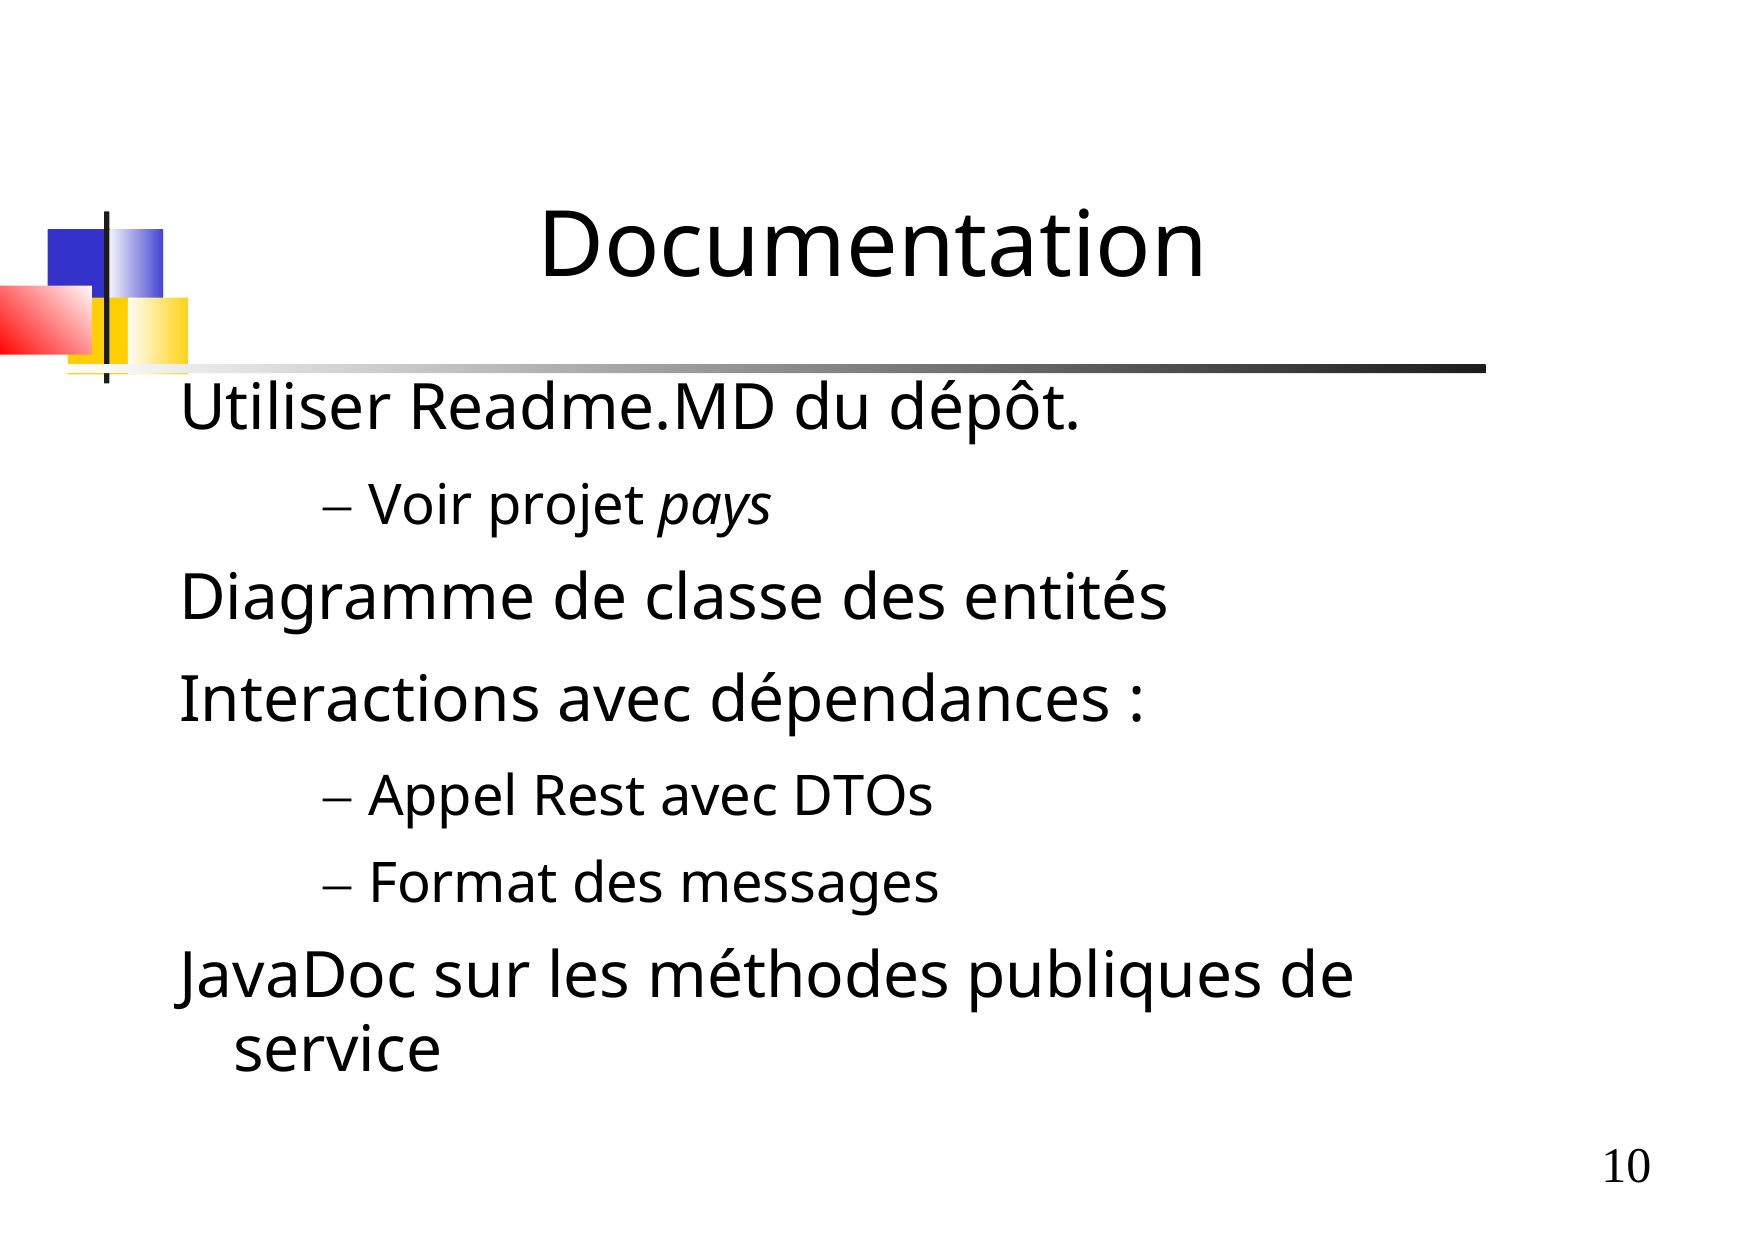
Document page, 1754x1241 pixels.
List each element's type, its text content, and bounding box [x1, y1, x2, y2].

list Utiliser Readme.MD du dépôt. Voir projet pays Diagramme de classe des entités Interactions avec dépendances : Appel Rest avec DTOs Format des messages JavaDoc sur les méthodes publiques de service [179, 371, 1567, 1091]
title Documentation [179, 139, 1567, 351]
